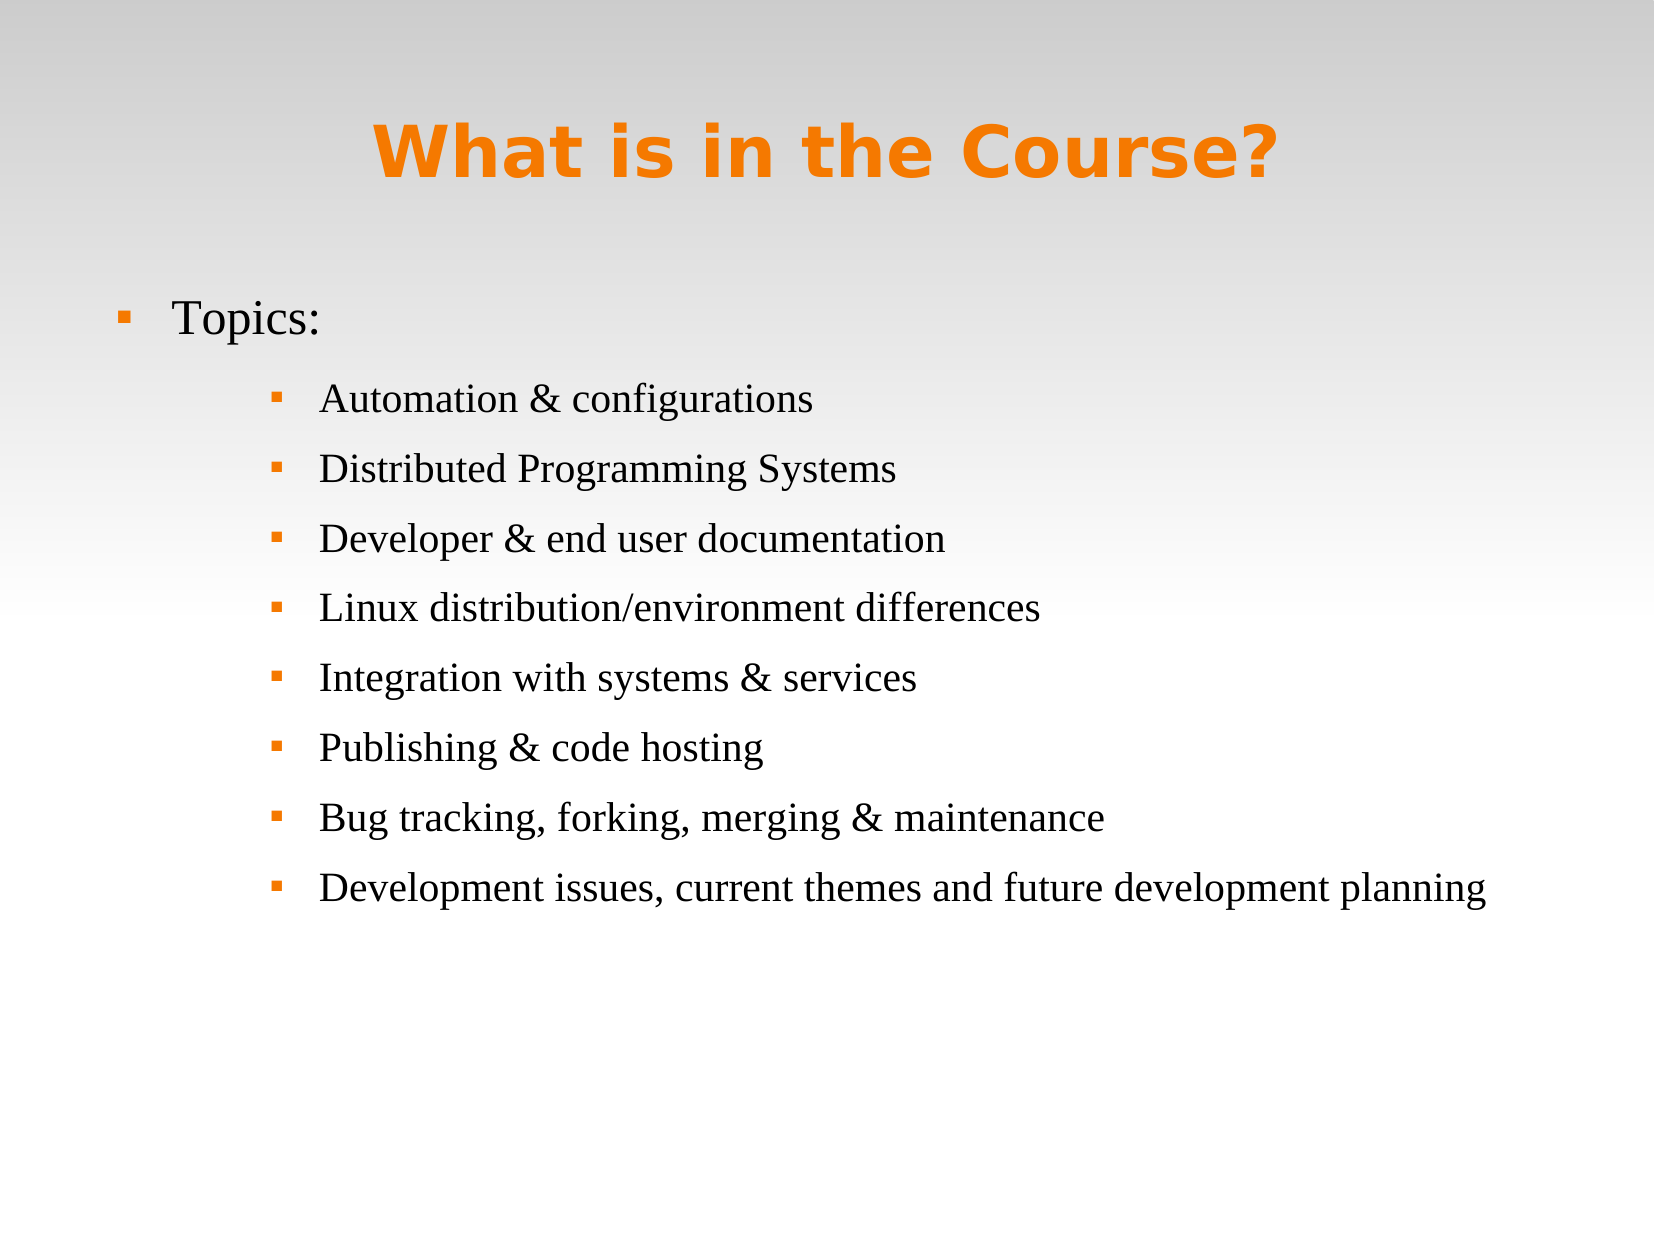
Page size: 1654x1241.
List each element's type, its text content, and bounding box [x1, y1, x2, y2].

list Topics: Automation & configurations Distributed Programming Systems Developer & end user documentation Linux distribution/environment differences Integration with systems & services Publishing & code hosting Bug tracking, forking, merging & maintenance Development issues, current themes and future development planning [82, 290, 1571, 1109]
title What is in the Course? [82, 49, 1571, 257]
